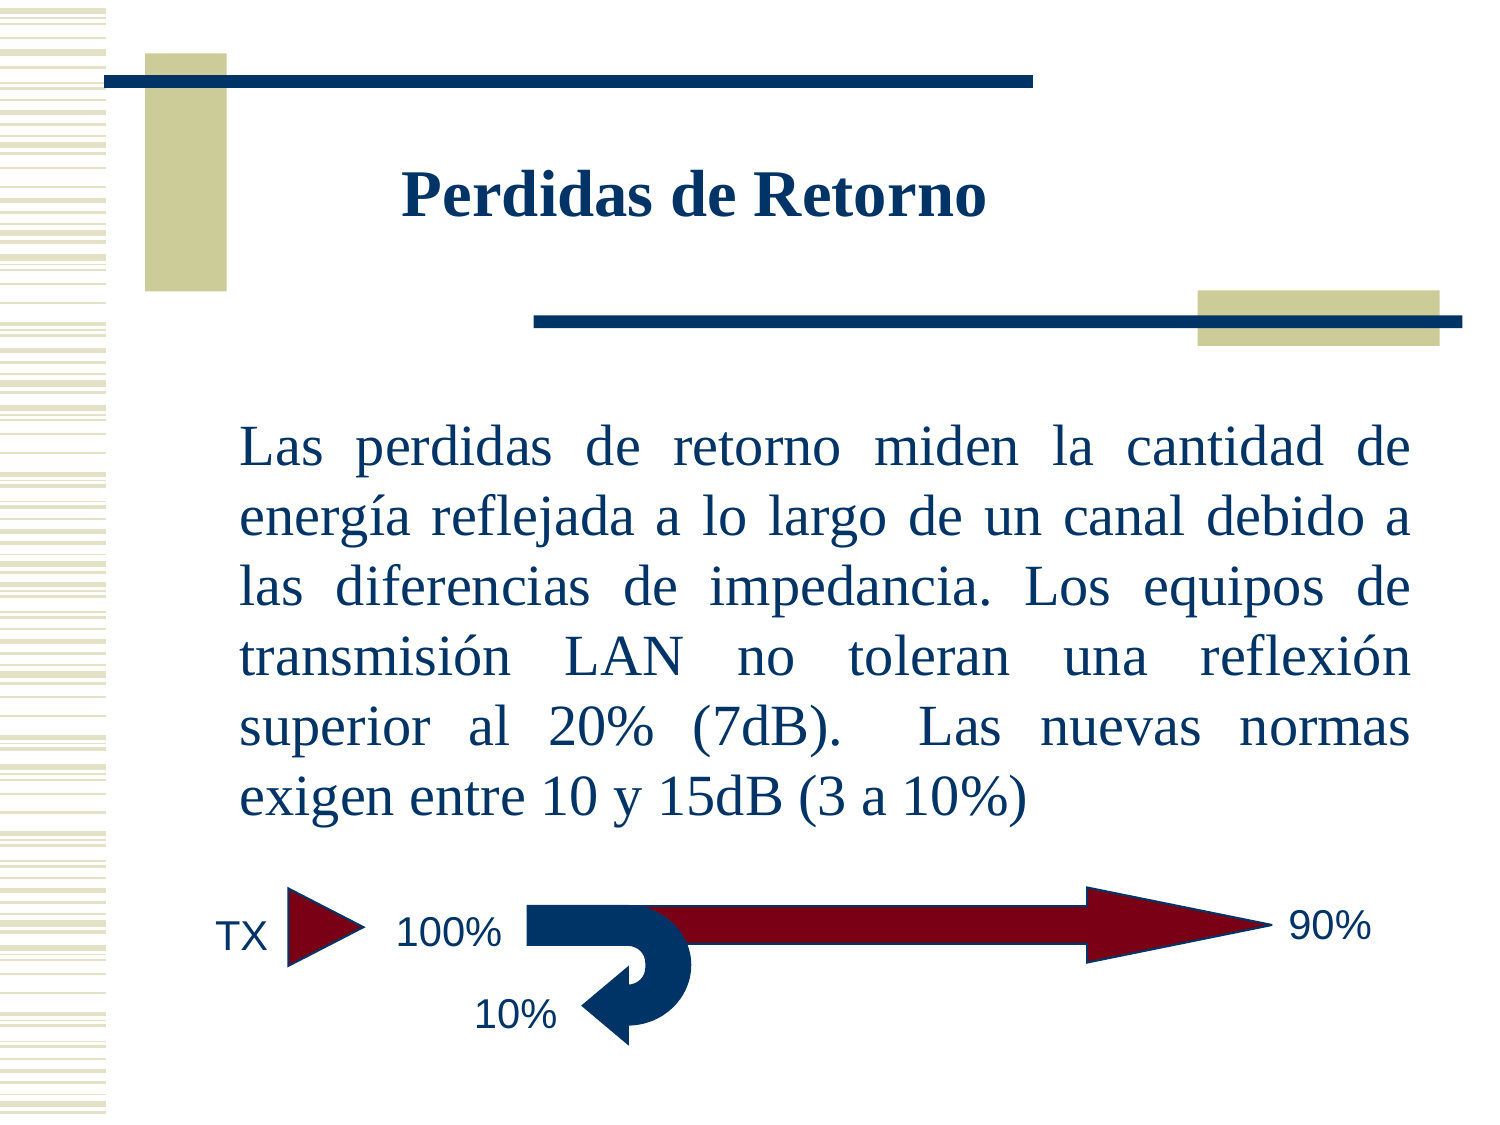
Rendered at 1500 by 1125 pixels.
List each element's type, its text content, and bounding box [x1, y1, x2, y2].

text_box 90% [1273, 890, 1387, 957]
text_box [288, 888, 364, 966]
text_box 10% [459, 979, 573, 1045]
text_box Perdidas de Retorno [387, 142, 1004, 238]
text_box 100% [380, 896, 518, 963]
text_box [527, 887, 1273, 1044]
text_box Las perdidas de retorno miden la cantidad de energía reflejada a lo largo de un canal debido a las diferencias de impedancia. Los equipos de transmisión LAN no toleran una reflexión superior al 20% (7dB). Las nuevas normas exigen entre 10 y 15dB (3 a 10%) [224, 350, 1428, 835]
text_box TX [200, 900, 284, 967]
